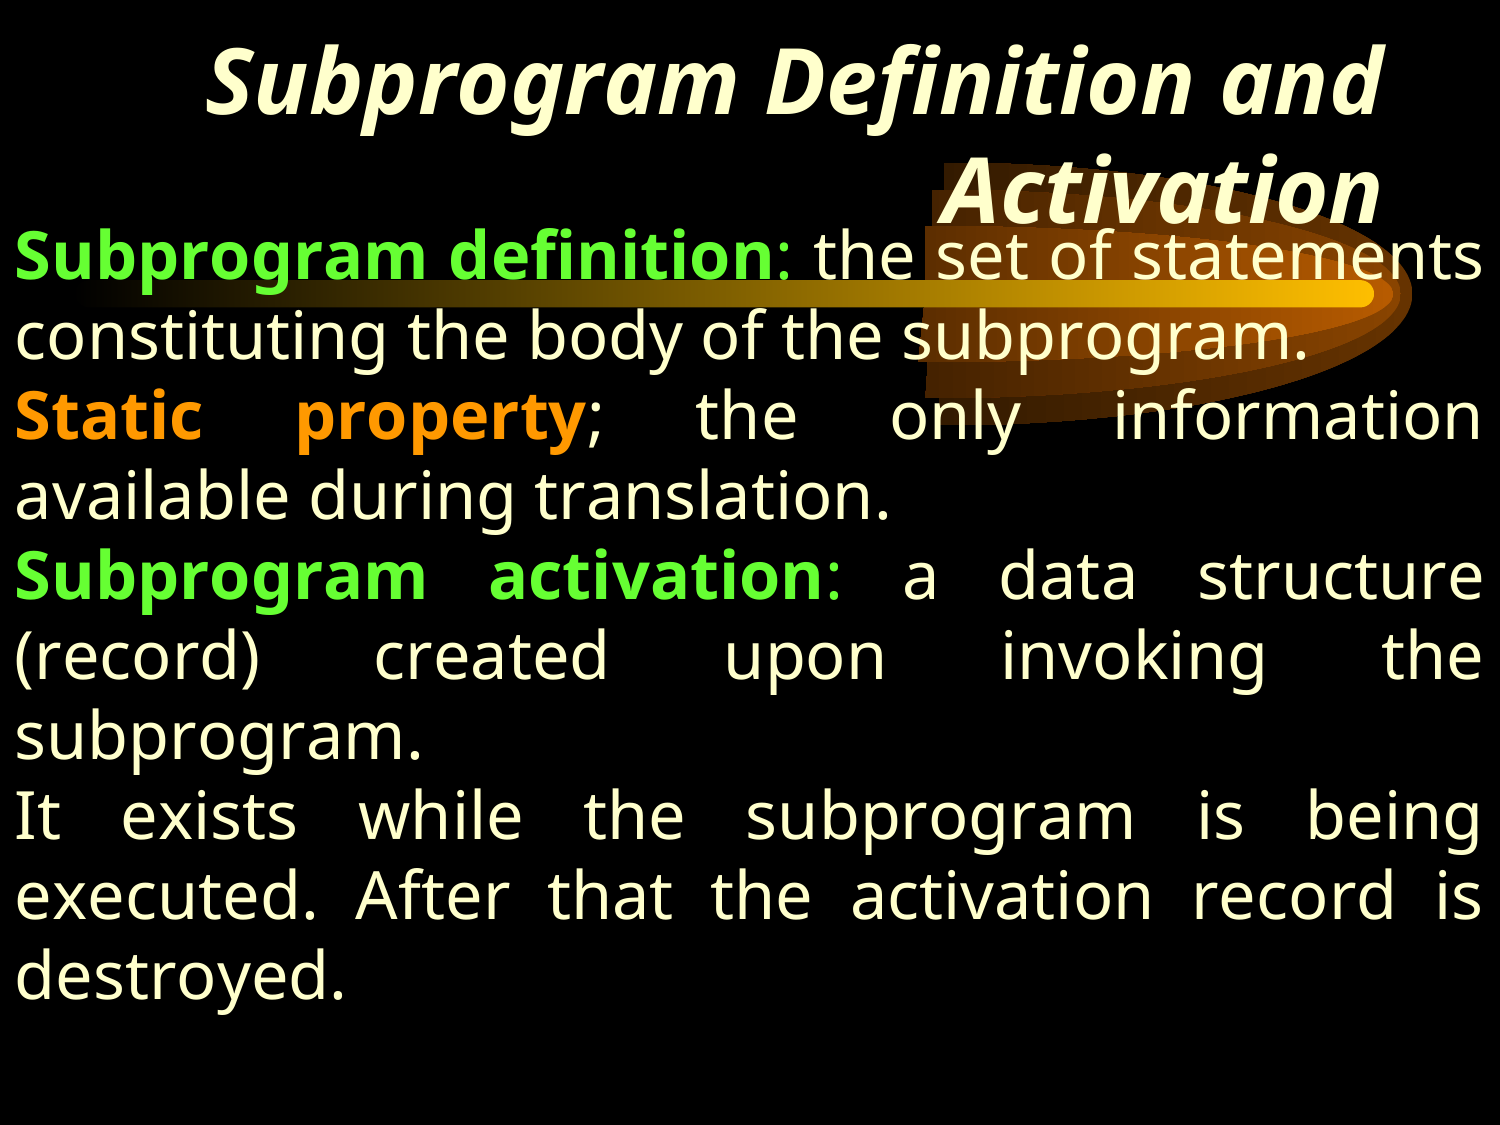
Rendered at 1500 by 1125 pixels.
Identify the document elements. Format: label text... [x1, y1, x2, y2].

text_box Subprogram definition: the set of statements constituting the body of the subprogram. Static property; the only information available during translation. Subprogram activation: a data structure (record) created upon invoking the subprogram. It exists while the subprogram is being executed. After that the activation record is destroyed. [0, 125, 1500, 1021]
title Subprogram Definition and Activation [125, 62, 1401, 125]
